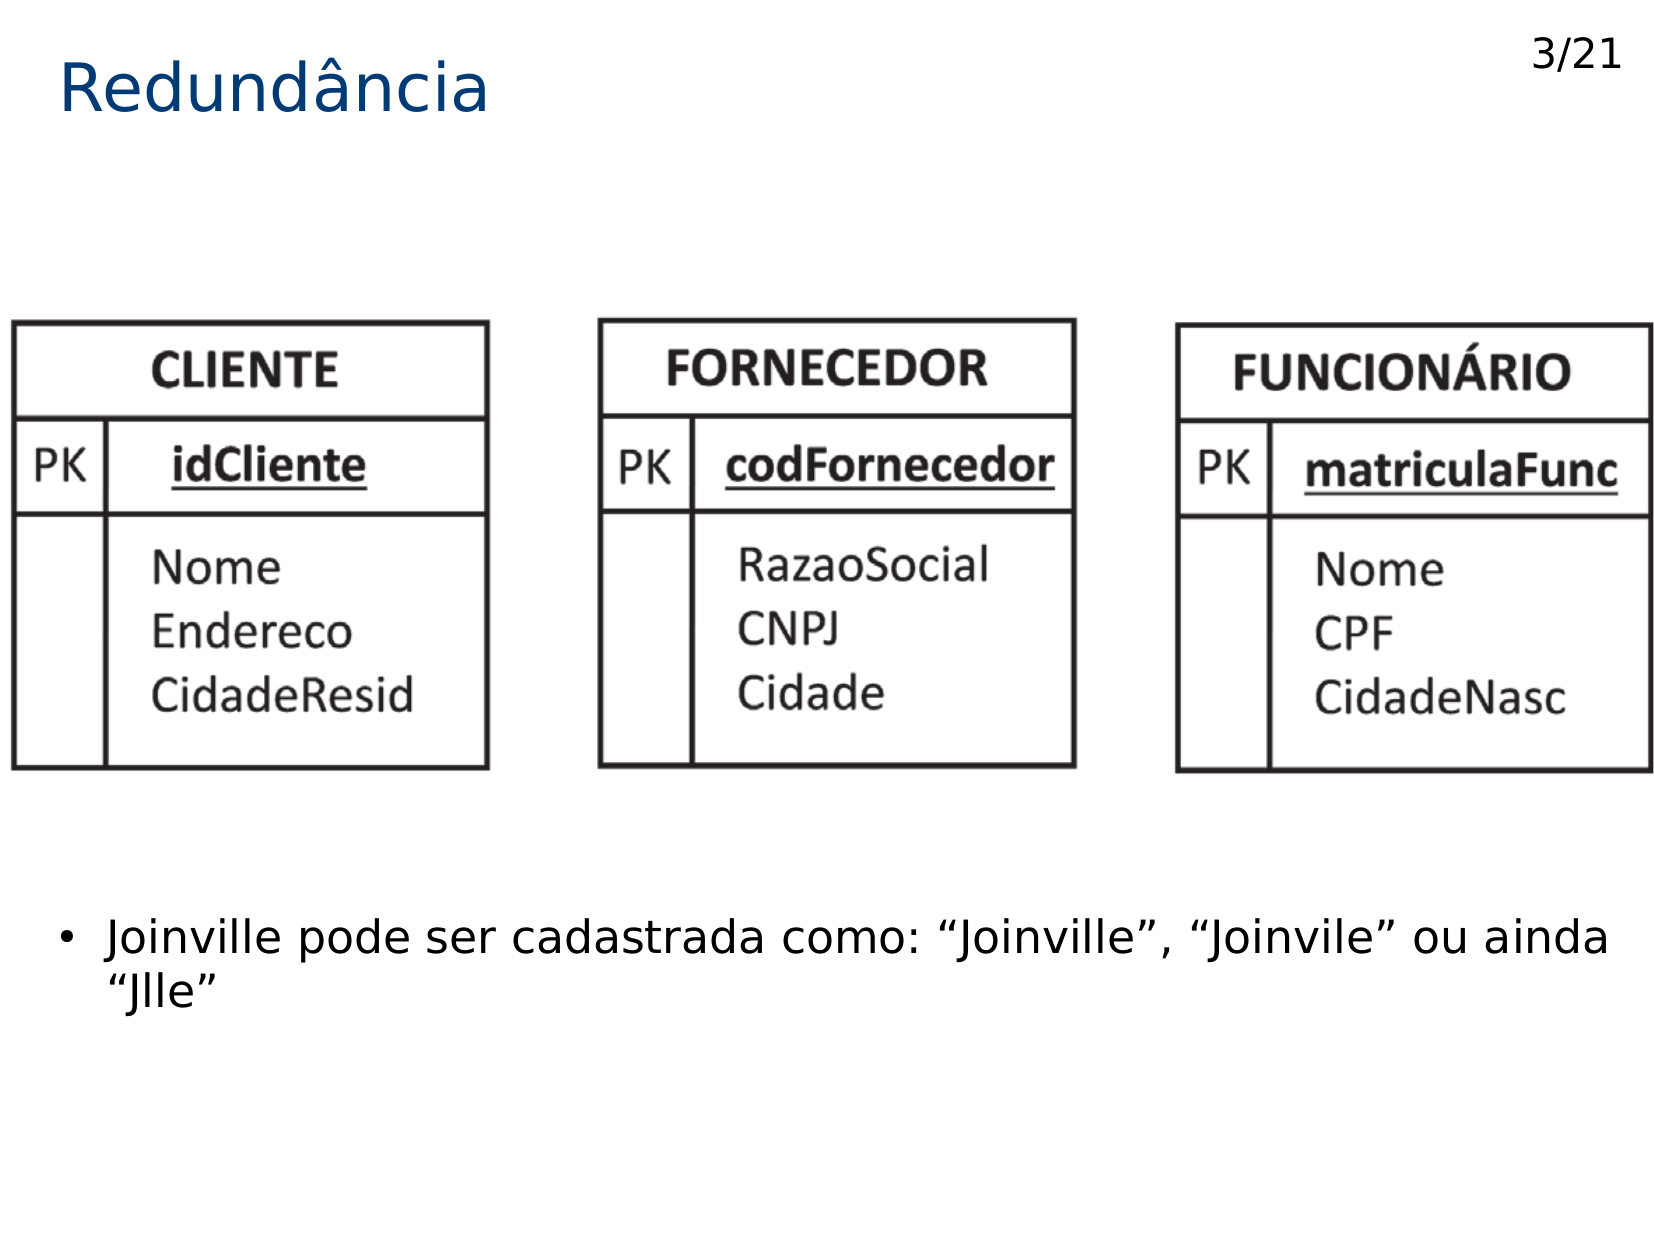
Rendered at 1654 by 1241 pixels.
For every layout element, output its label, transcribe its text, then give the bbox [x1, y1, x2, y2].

picture [0, 314, 1654, 775]
list Joinville pode ser cadastrada como: “Joinville”, “Joinvile” ou ainda “Jlle” [59, 911, 1625, 1211]
title Redundância [59, 29, 1506, 148]
